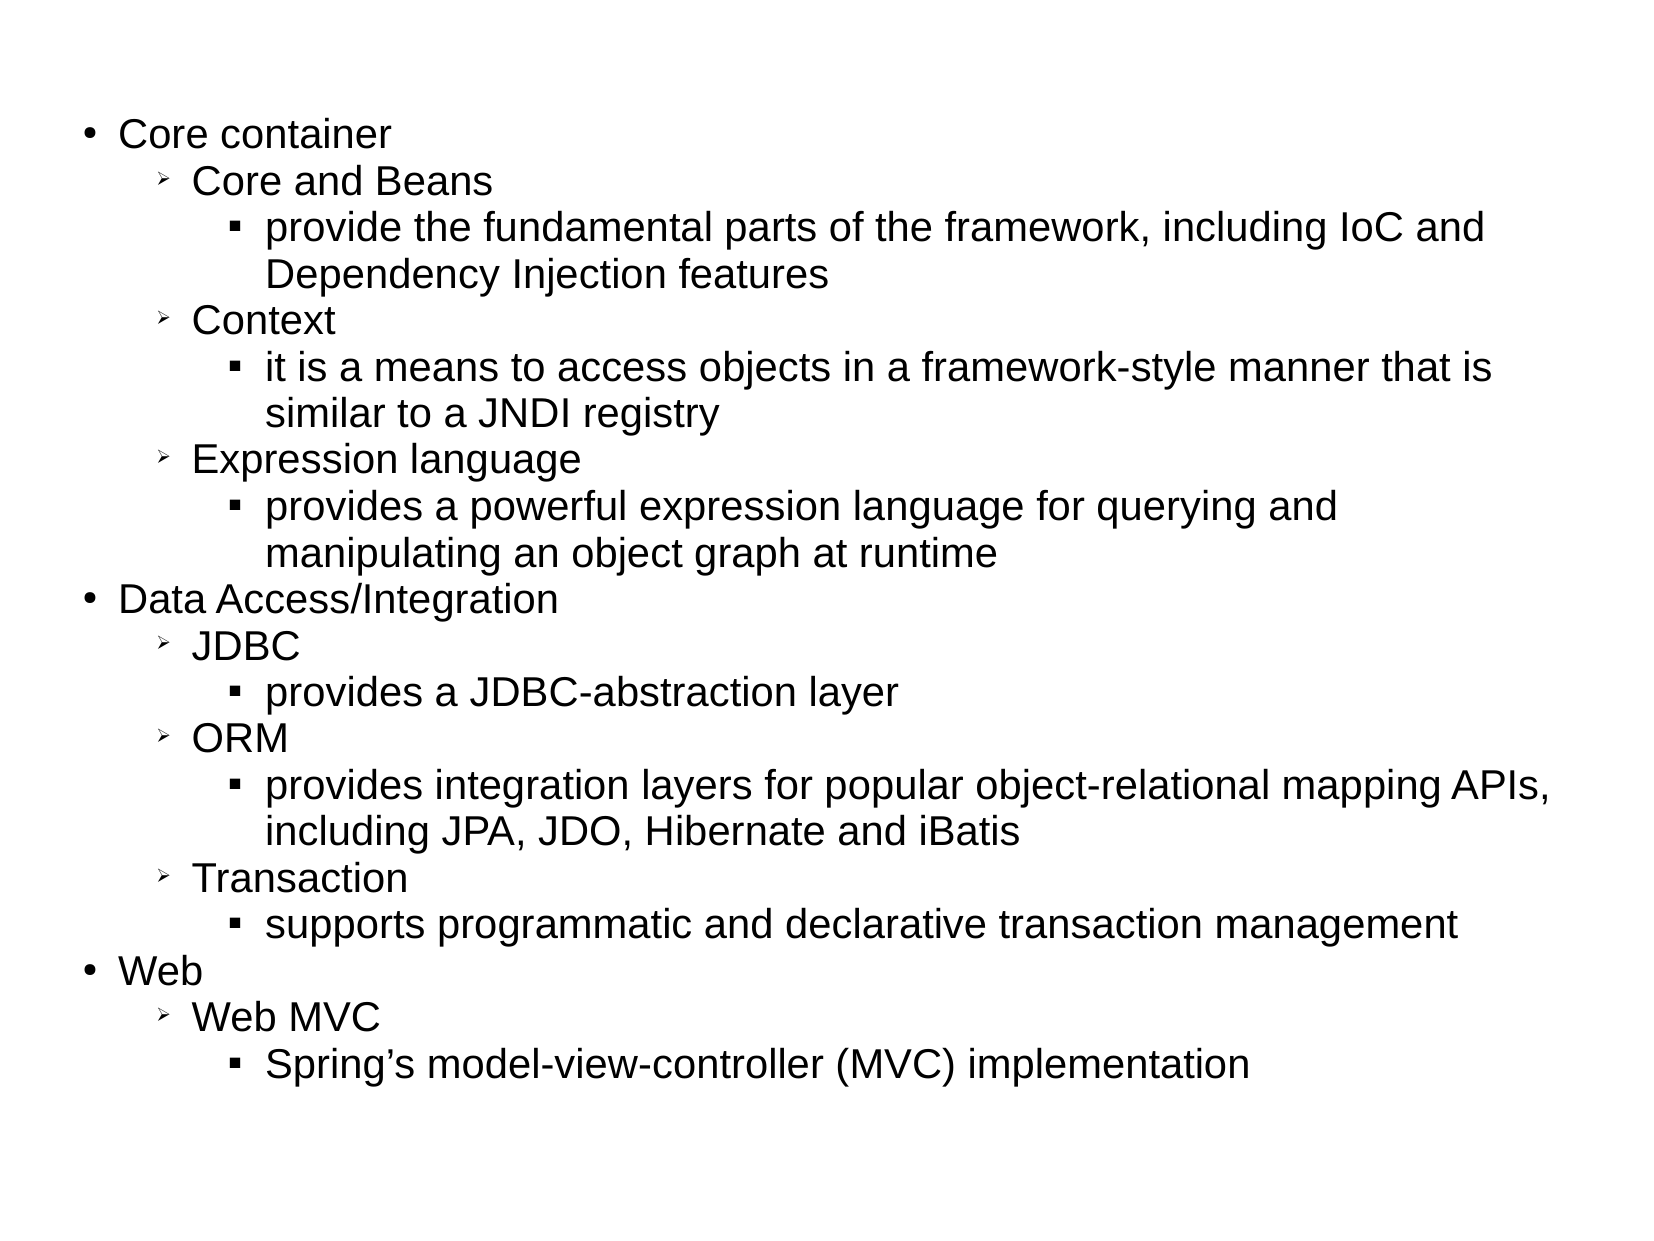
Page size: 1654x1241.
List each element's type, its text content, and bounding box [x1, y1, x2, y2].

subtitle Core container Core and Beans provide the fundamental parts of the framework, including IoC and Dependency Injection features Context it is a means to access objects in a framework-style manner that is similar to a JNDI registry Expression language provides a powerful expression language for querying and manipulating an object graph at runtime Data Access/Integration JDBC provides a JDBC-abstraction layer ORM provides integration layers for popular object-relational mapping APIs, including JPA, JDO, Hibernate and iBatis Transaction supports programmatic and declarative transaction management Web Web MVC Spring’s model-view-controller (MVC) implementation [82, 90, 1571, 1108]
